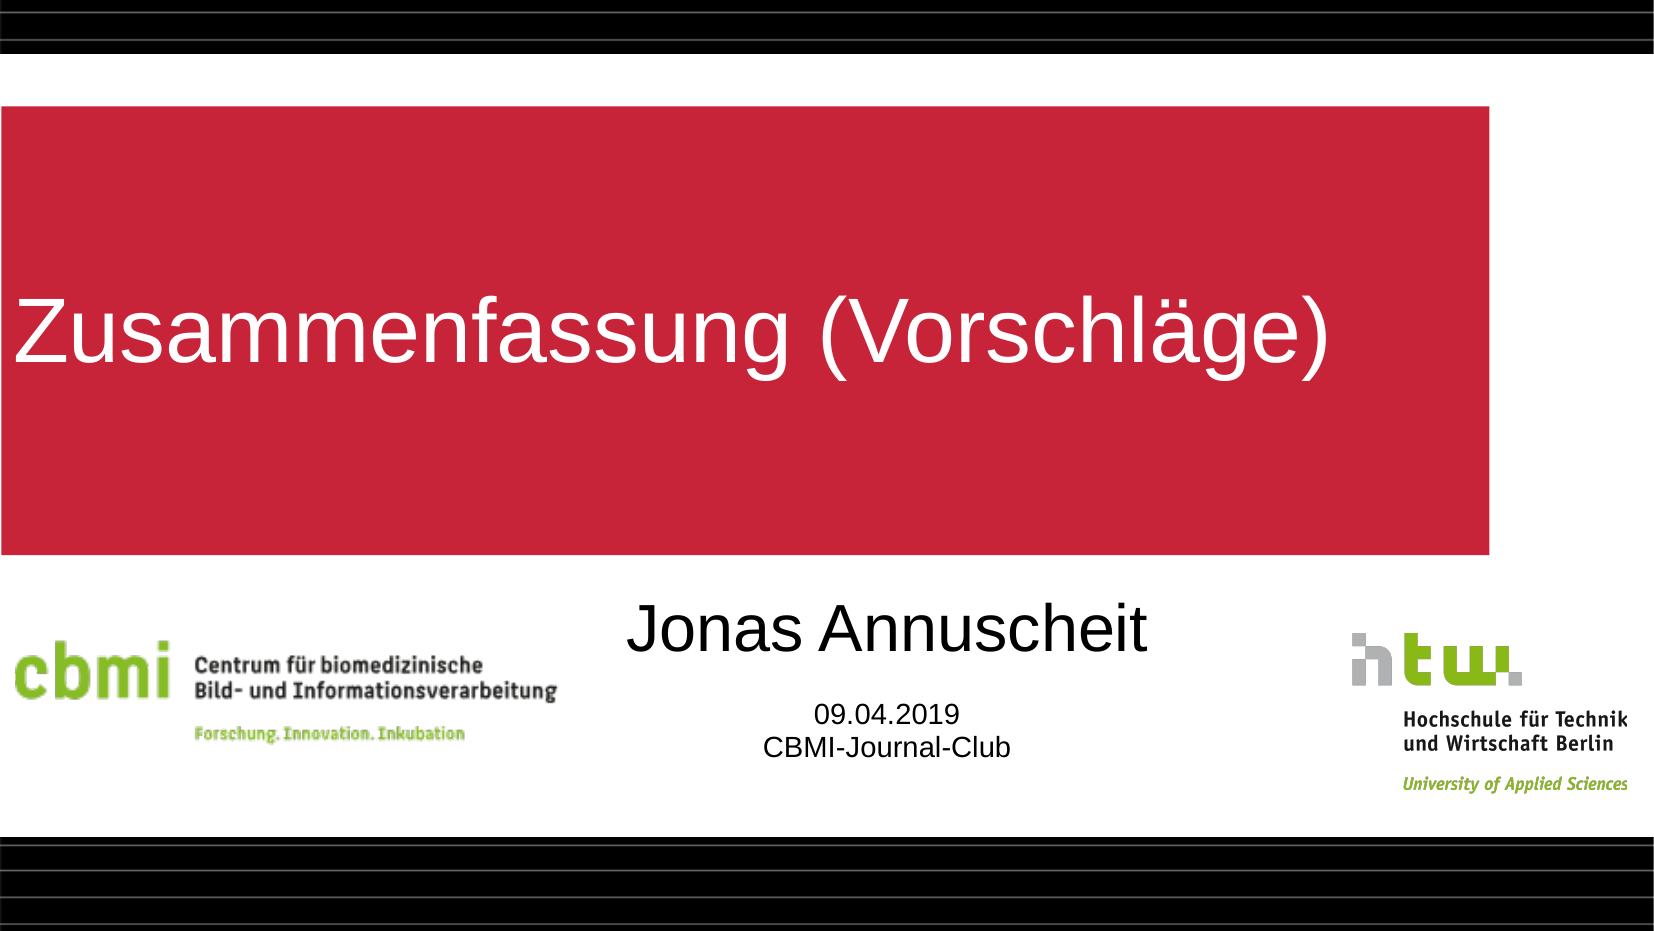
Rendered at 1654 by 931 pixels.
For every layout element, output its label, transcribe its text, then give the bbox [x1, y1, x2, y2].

subtitle Jonas Annuscheit 09.04.2019 CBMI-Journal-Club [625, 590, 1489, 804]
picture [0, 837, 1654, 931]
picture [0, 0, 1654, 54]
picture [14, 625, 559, 756]
title Zusammenfassung (Vorschläge) [1, 106, 1490, 556]
picture [1350, 628, 1627, 796]
